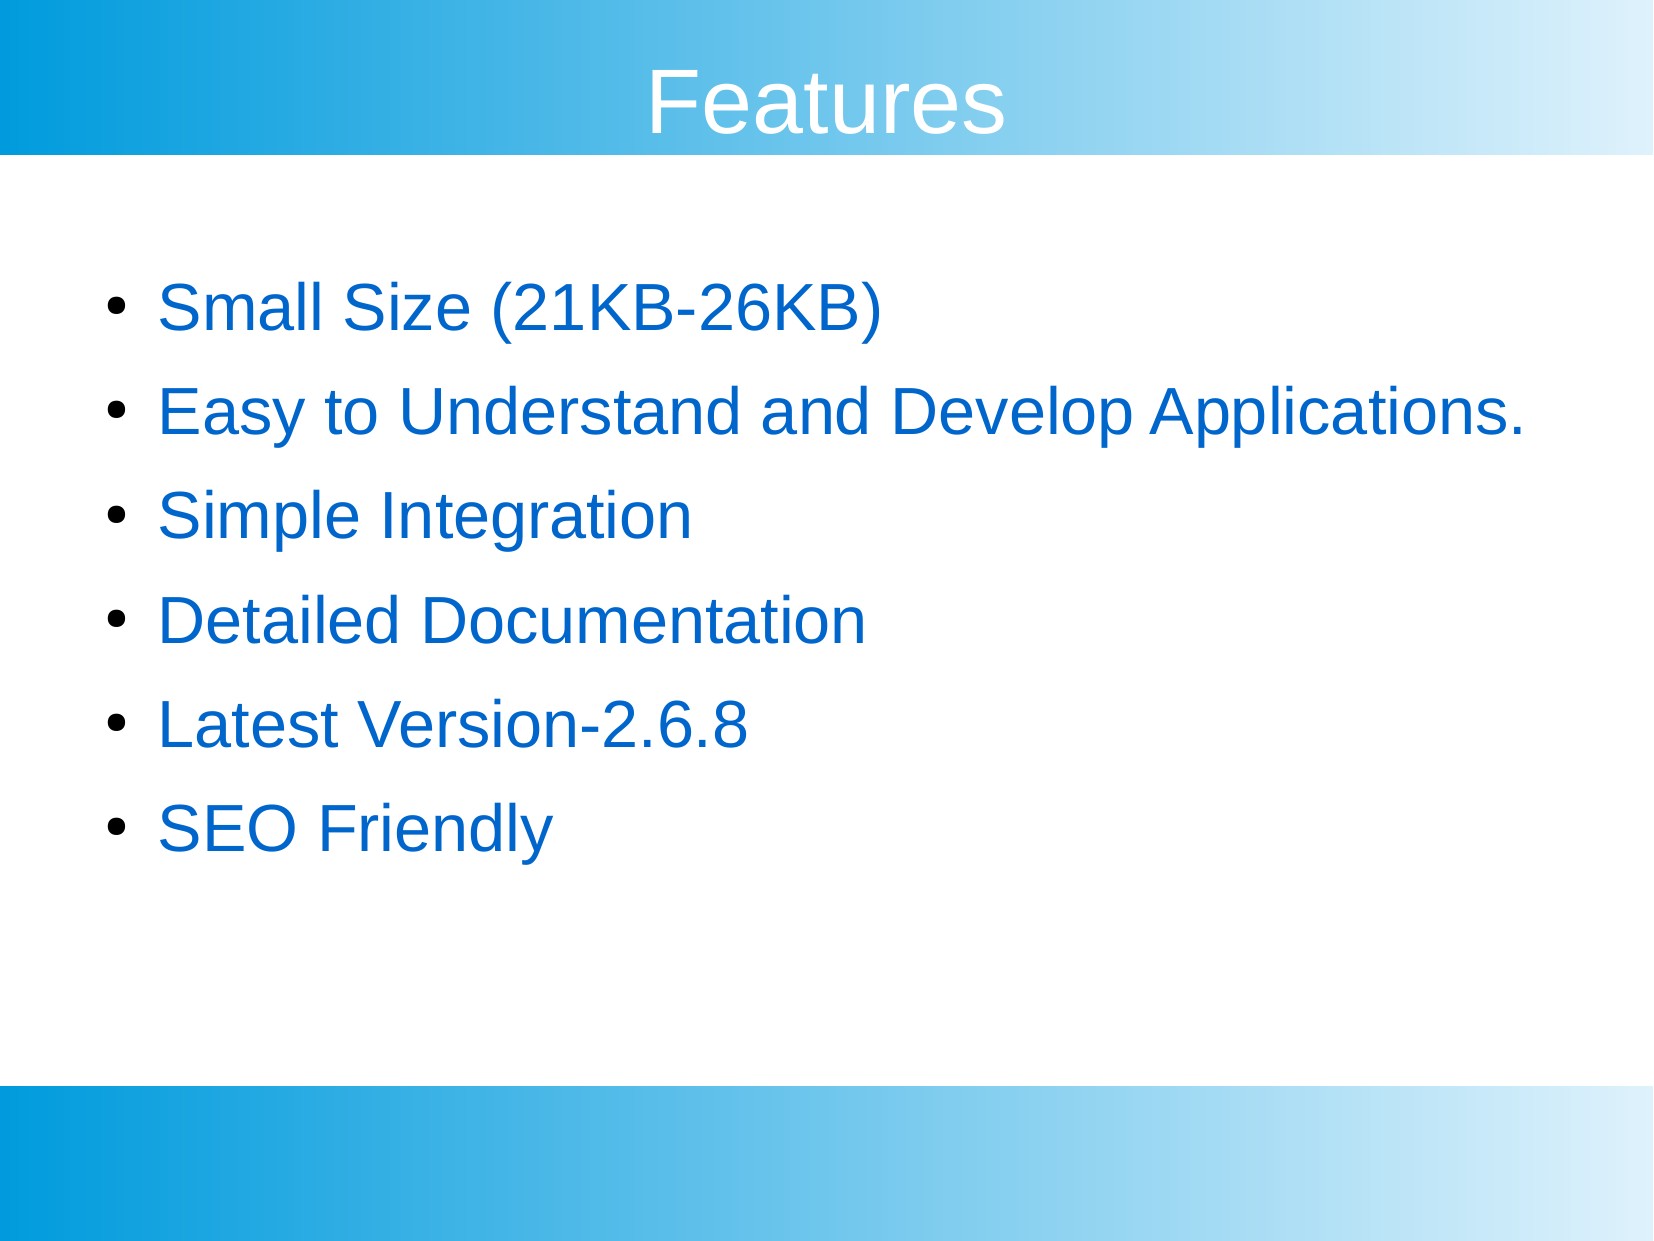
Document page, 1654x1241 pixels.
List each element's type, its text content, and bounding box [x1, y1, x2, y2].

list Small Size (21KB-26KB) Easy to Understand and Develop Applications. Simple Integration Detailed Documentation Latest Version-2.6.8 SEO Friendly [86, 270, 1576, 990]
title Features [82, 49, 1571, 155]
